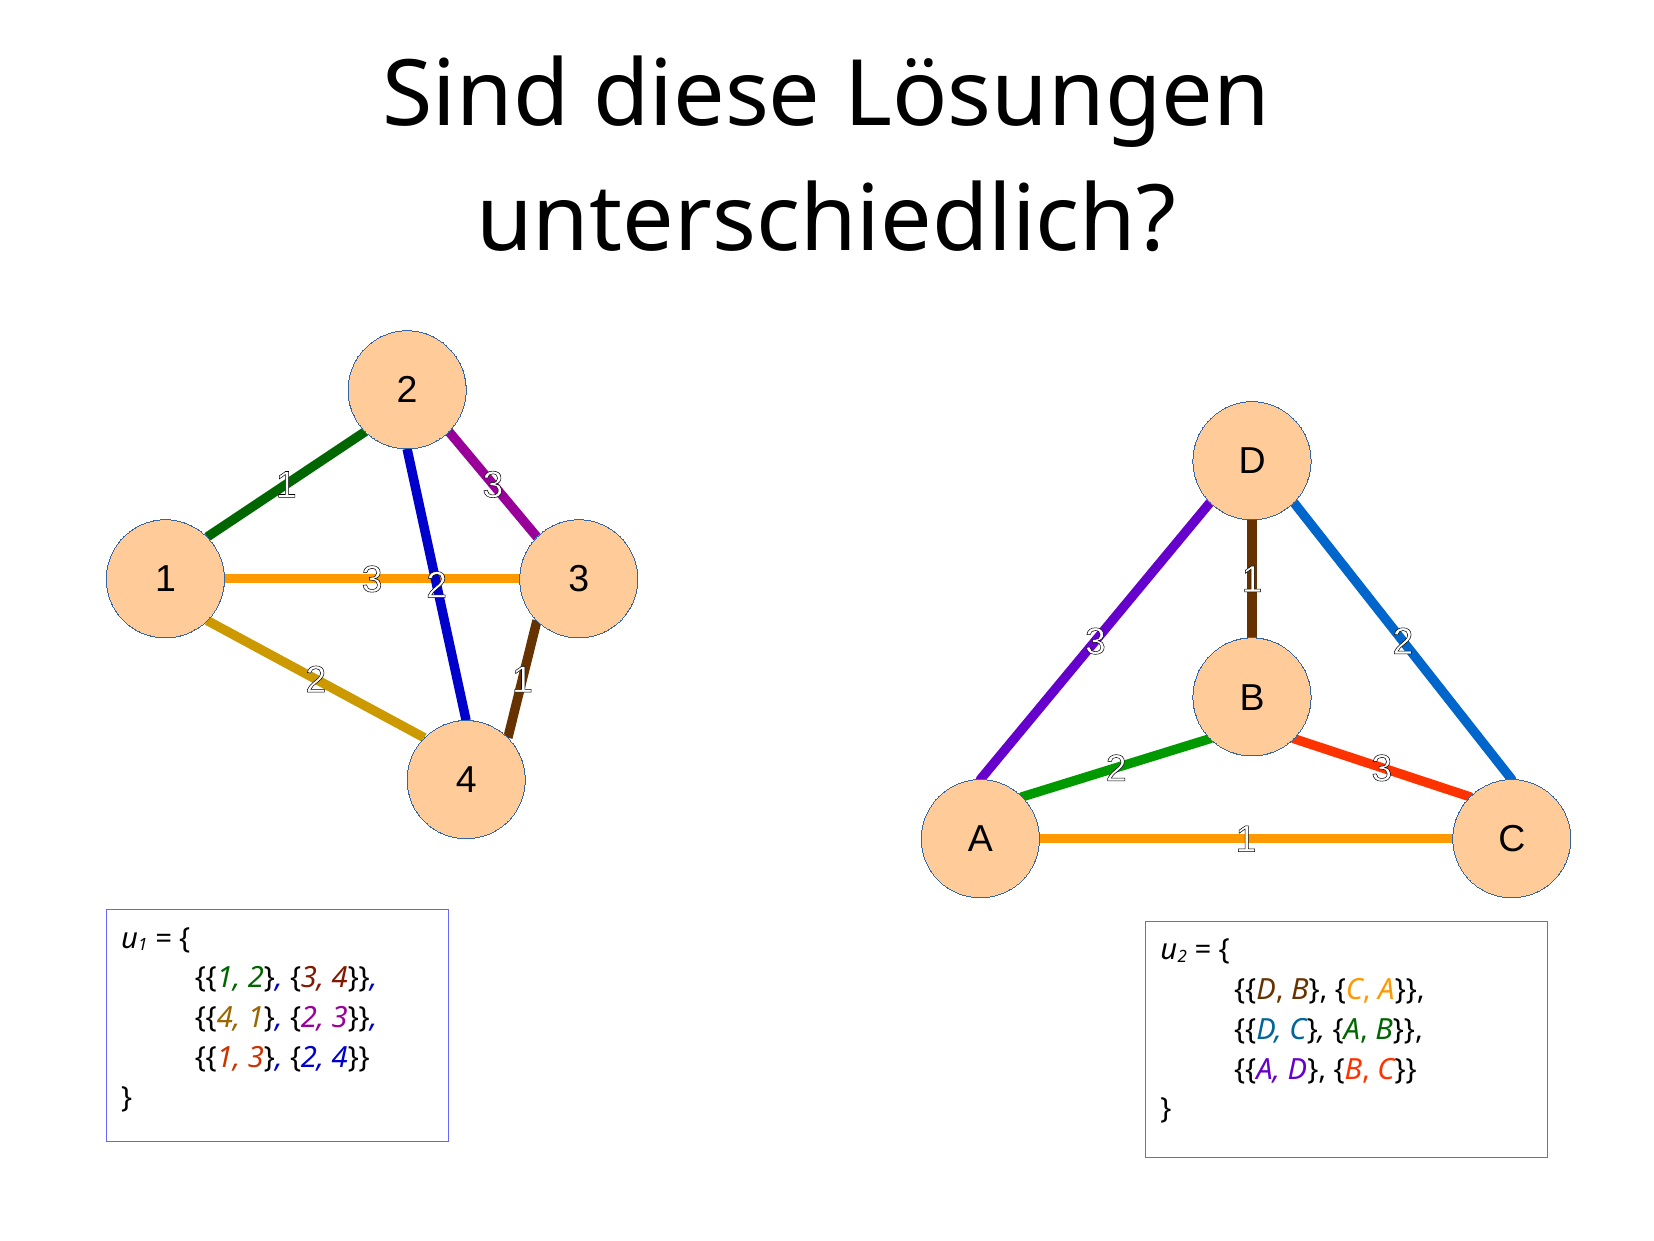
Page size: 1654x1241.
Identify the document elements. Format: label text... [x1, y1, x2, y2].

text_box 4 [407, 720, 526, 839]
text_box 2 [348, 330, 467, 449]
text_box 3 [519, 519, 638, 638]
text_box A [921, 779, 1040, 898]
title Sind diese Lösungen unterschiedlich? [82, 49, 1571, 257]
text_box C [1452, 779, 1571, 898]
text_box 1 [106, 519, 225, 638]
text_box B [1192, 637, 1312, 756]
text_box u1 = { {{1, 2}, {3, 4}}, {{4, 1}, {2, 3}}, {{1, 3}, {2, 4}} } [106, 909, 449, 1142]
text_box u2 = { {{D, B}, {C, A}}, {{D, C}, {A, B}}, {{A, D}, {B, C}} } [1145, 921, 1548, 1158]
text_box D [1192, 401, 1312, 520]
